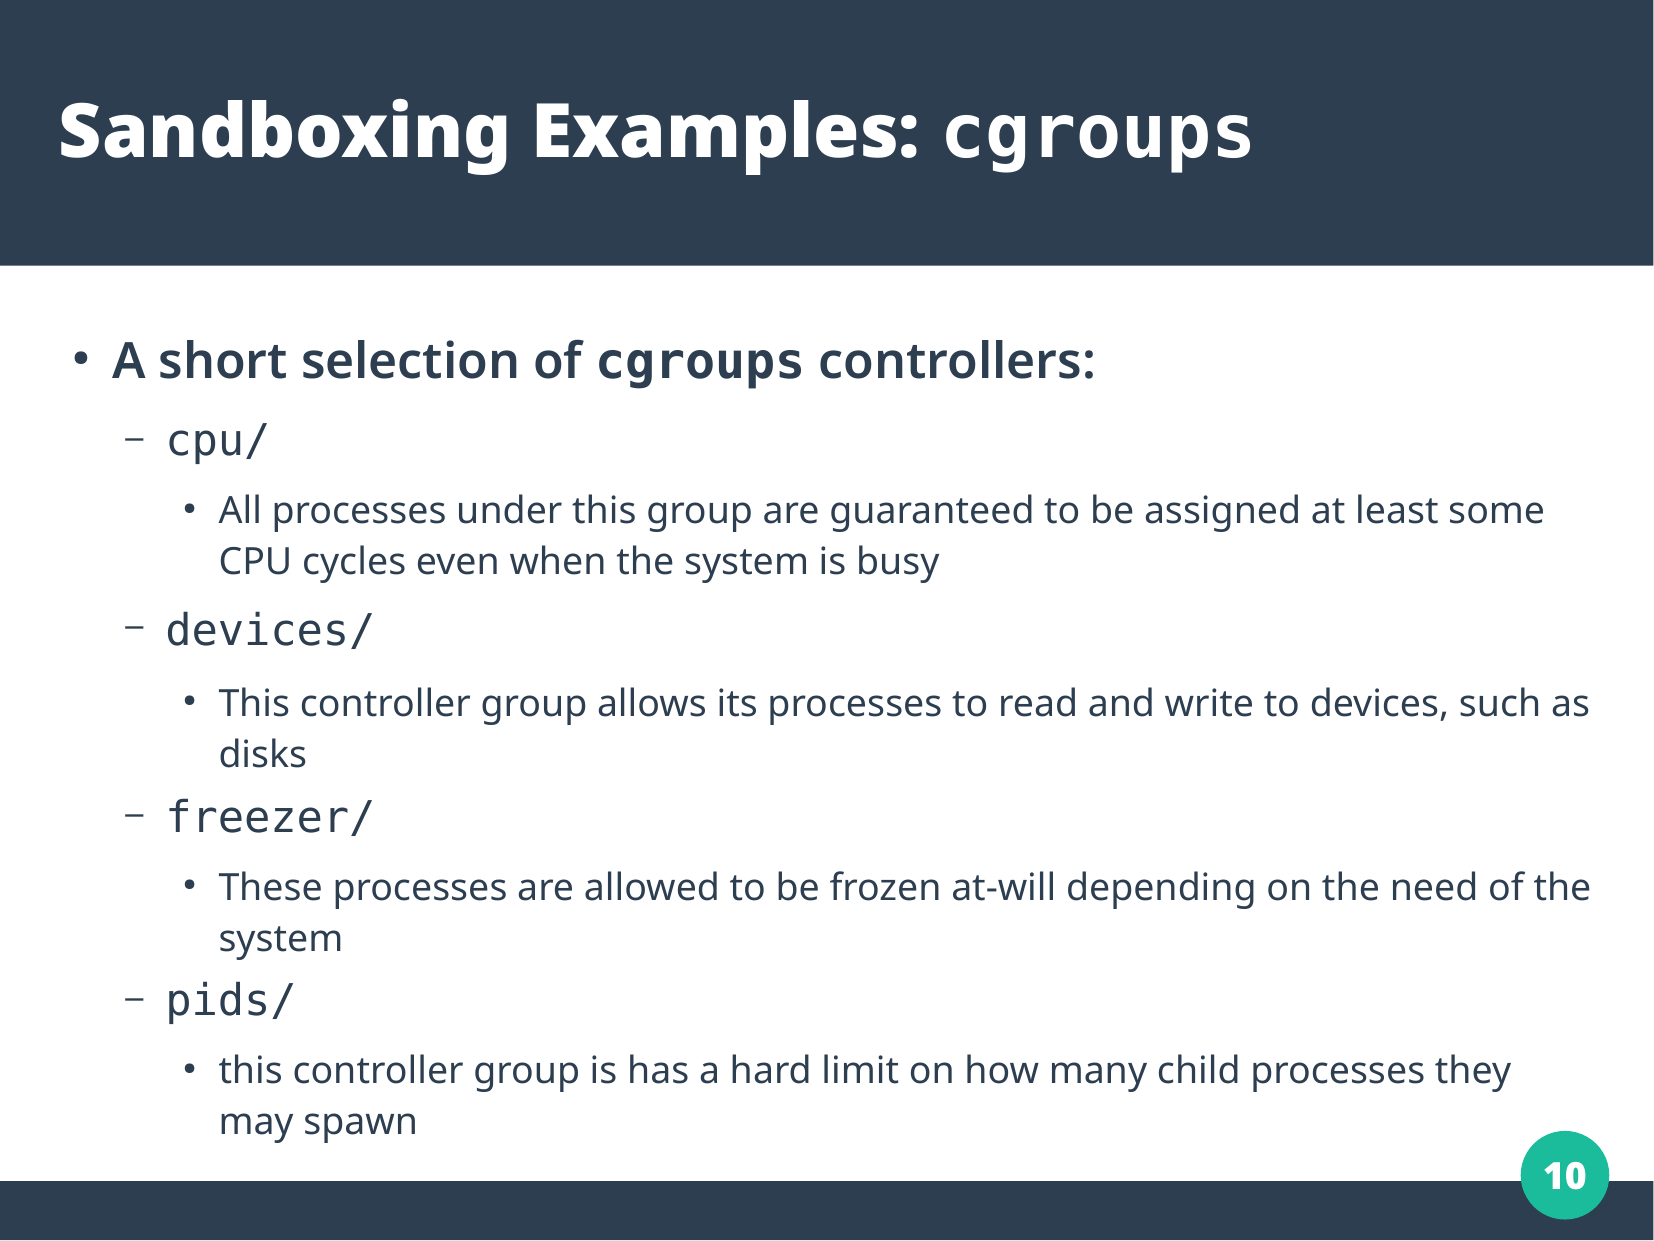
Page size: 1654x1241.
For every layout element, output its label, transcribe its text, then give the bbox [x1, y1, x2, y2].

list A short selection of cgroups controllers: cpu/ All processes under this group are guaranteed to be assigned at least some CPU cycles even when the system is busy devices/ This controller group allows its processes to read and write to devices, such as disks freezer/ These processes are allowed to be frozen at-will depending on the need of the system pids/ this controller group is has a hard limit on how many child processes they may spawn [59, 324, 1595, 1152]
title Sandboxing Examples: cgroups [59, 49, 1595, 207]
